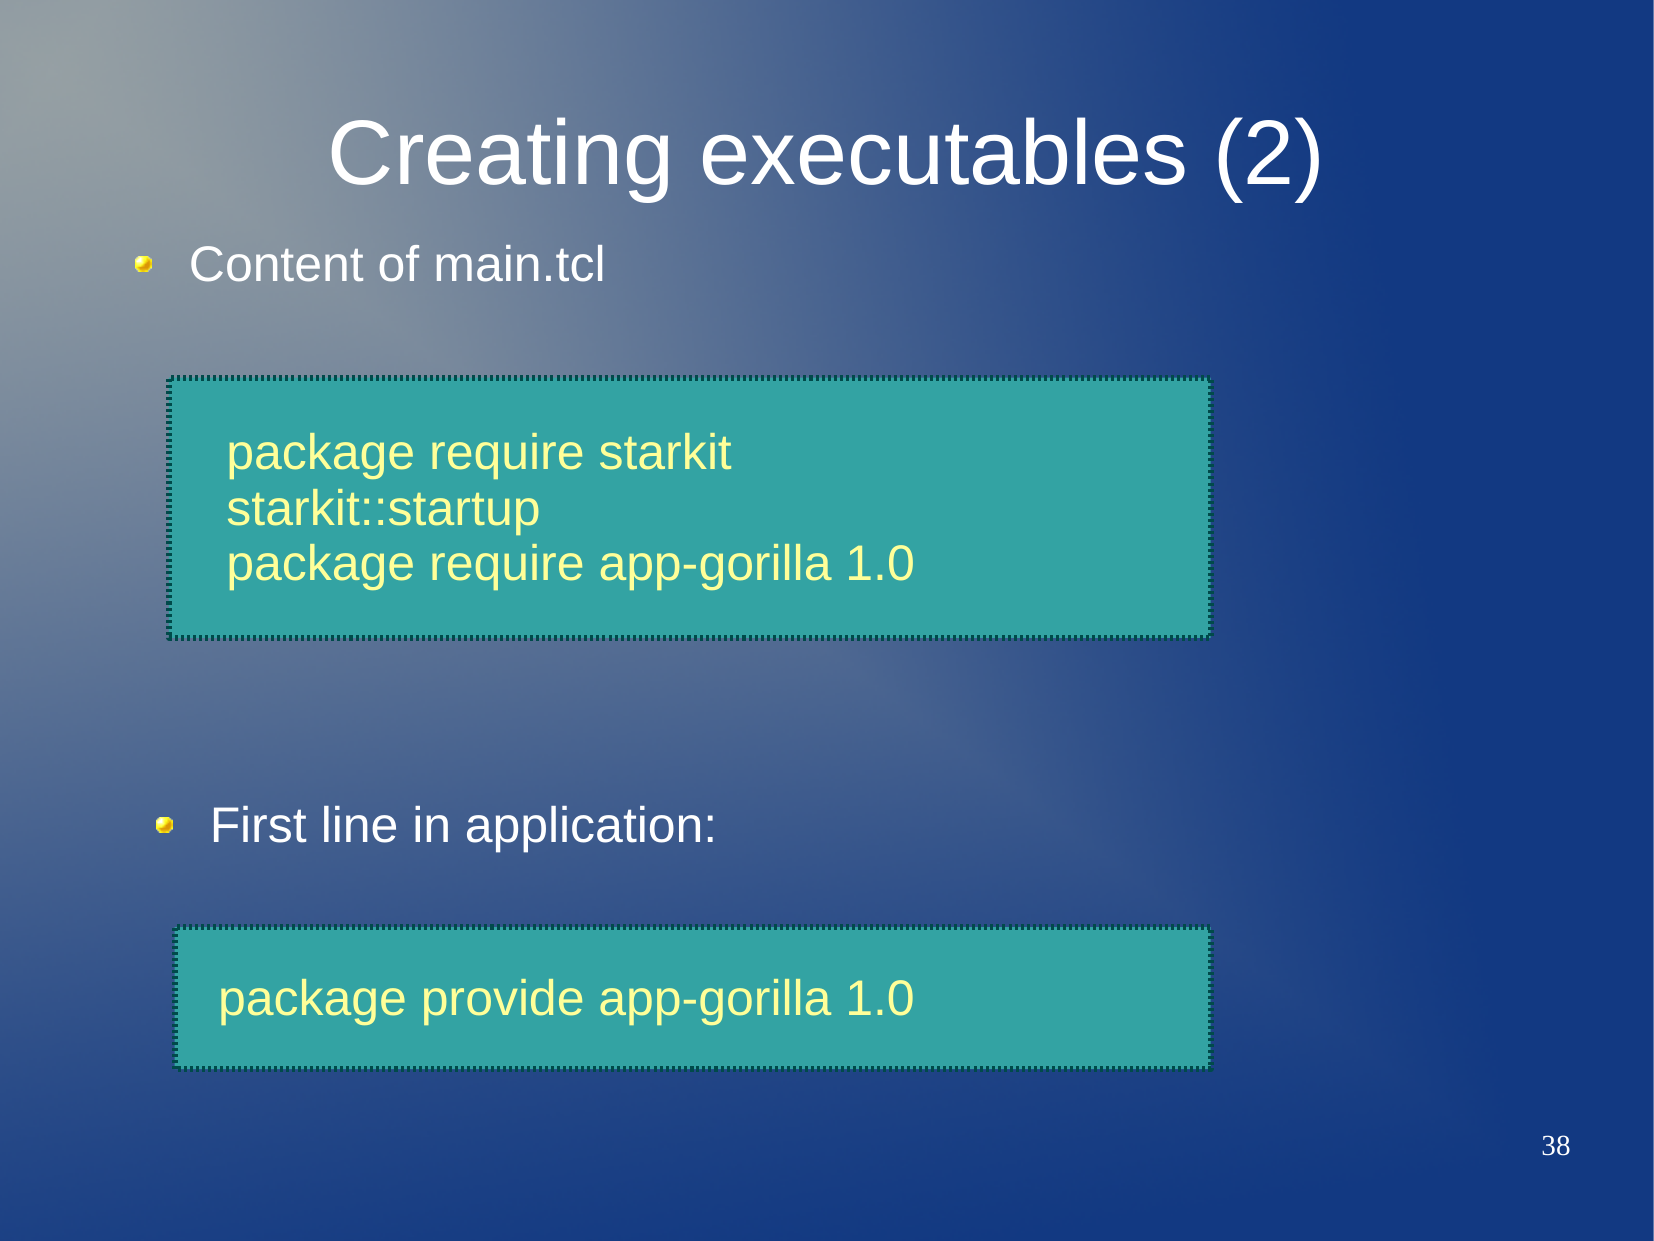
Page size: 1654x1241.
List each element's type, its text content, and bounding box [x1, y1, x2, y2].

text_box package require starkit starkit::startup package require app-gorilla 1.0 [168, 377, 1211, 638]
text_box First line in application: [139, 797, 827, 857]
text_box Content of main.tcl [118, 236, 806, 296]
text_box package provide app-gorilla 1.0 [174, 927, 1211, 1070]
picture [0, 0, 1654, 1241]
title Creating executables (2) [82, 49, 1571, 257]
